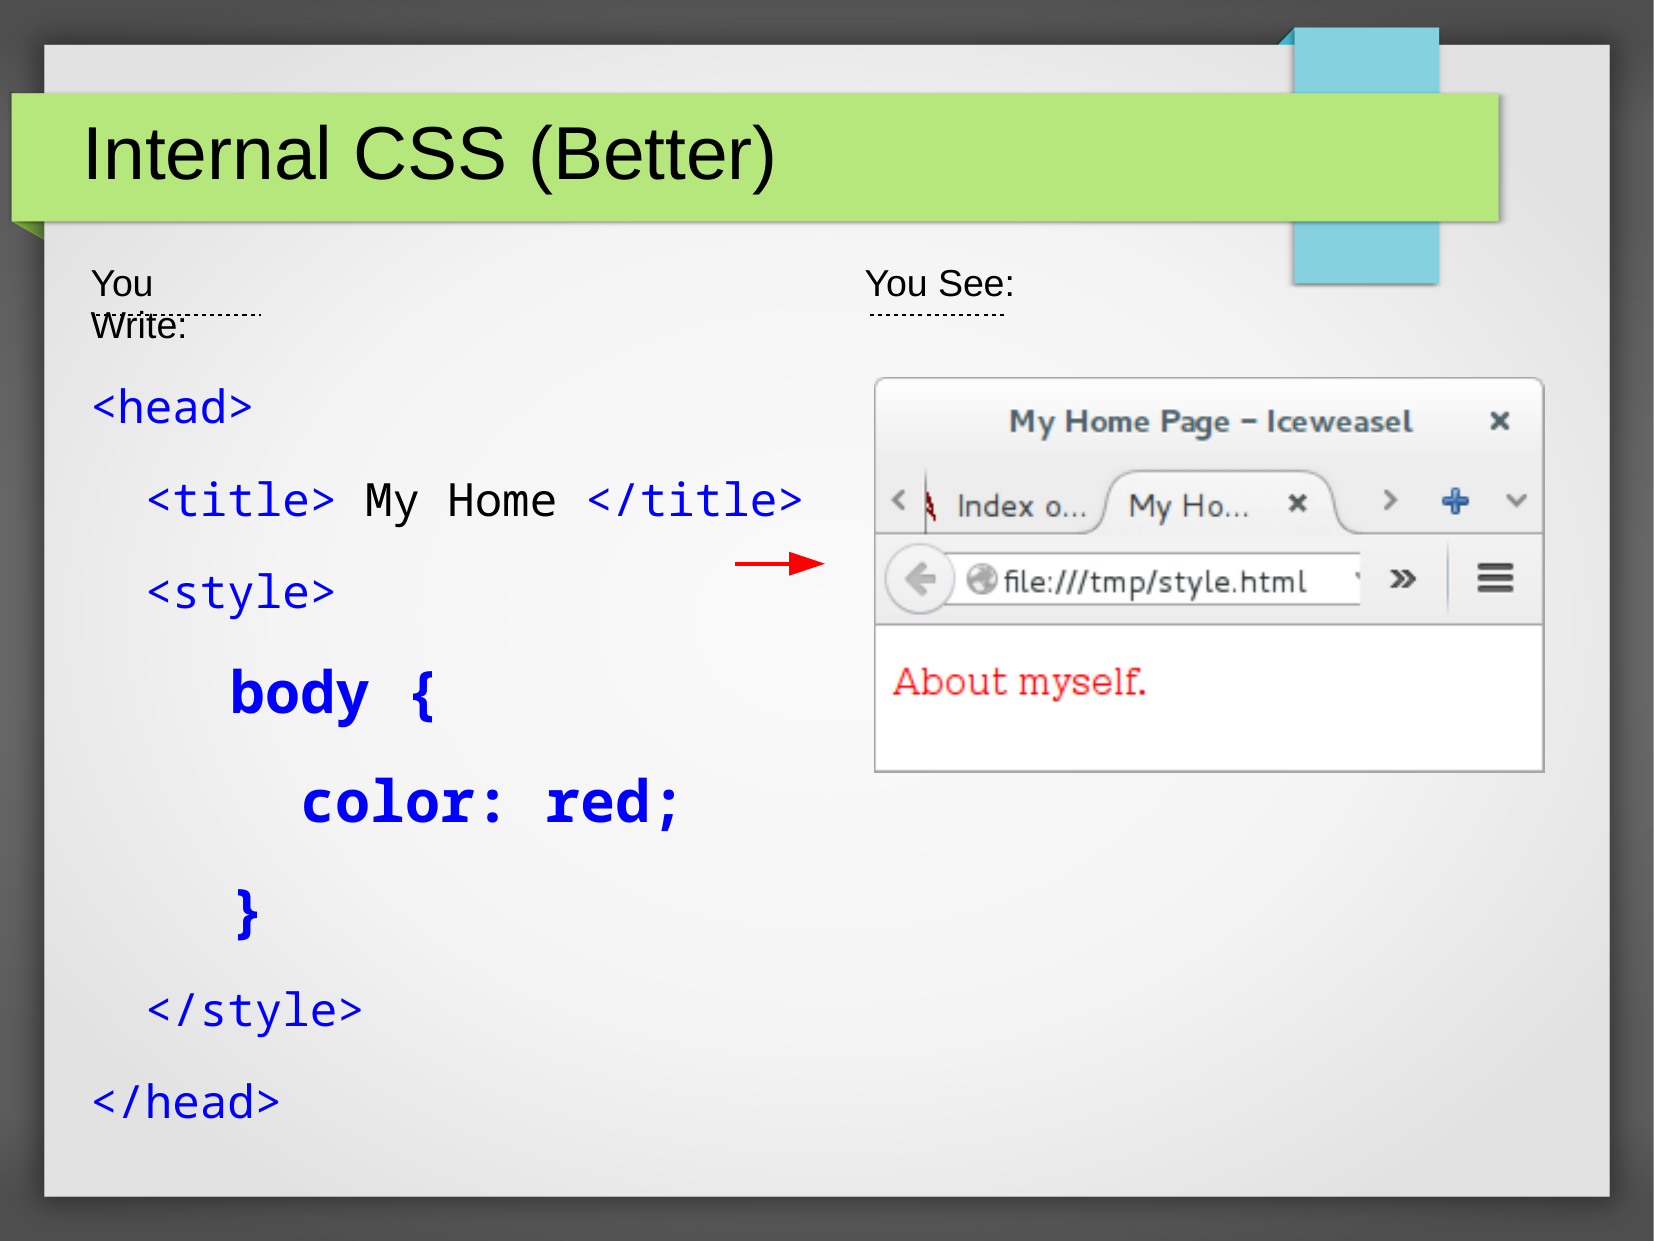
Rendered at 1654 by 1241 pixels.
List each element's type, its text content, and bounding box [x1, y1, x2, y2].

text_box You Write: [75, 255, 277, 313]
picture [0, 0, 1654, 1241]
text_box You See: [849, 255, 1030, 313]
list <head> <title> My Home </title> <style> body { color: red; } </style> </head> [90, 375, 946, 1156]
title Internal CSS (Better) [82, 94, 1264, 213]
